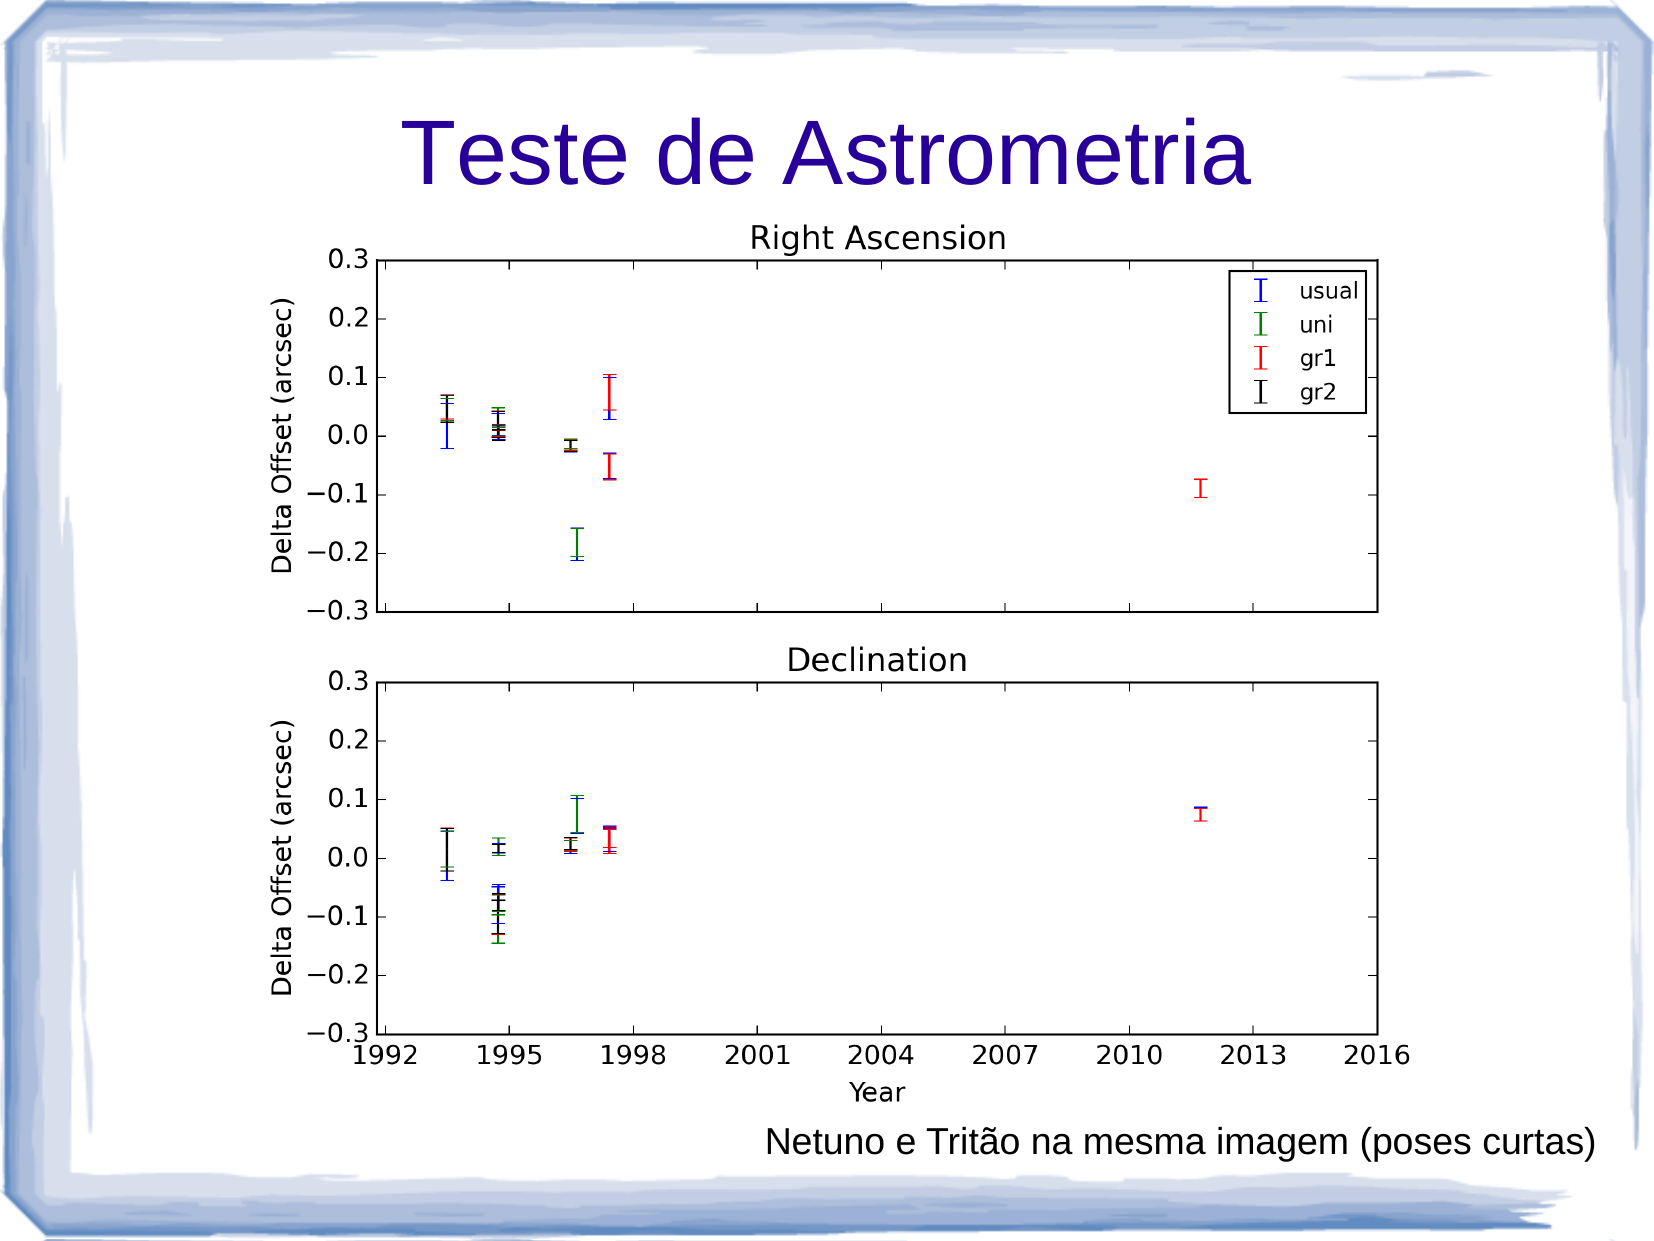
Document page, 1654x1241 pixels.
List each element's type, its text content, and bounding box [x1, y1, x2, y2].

picture [0, 0, 1654, 1241]
text_box Netuno e Tritão na mesma imagem (poses curtas) [750, 1112, 1636, 1170]
title Teste de Astrometria [82, 49, 1571, 257]
